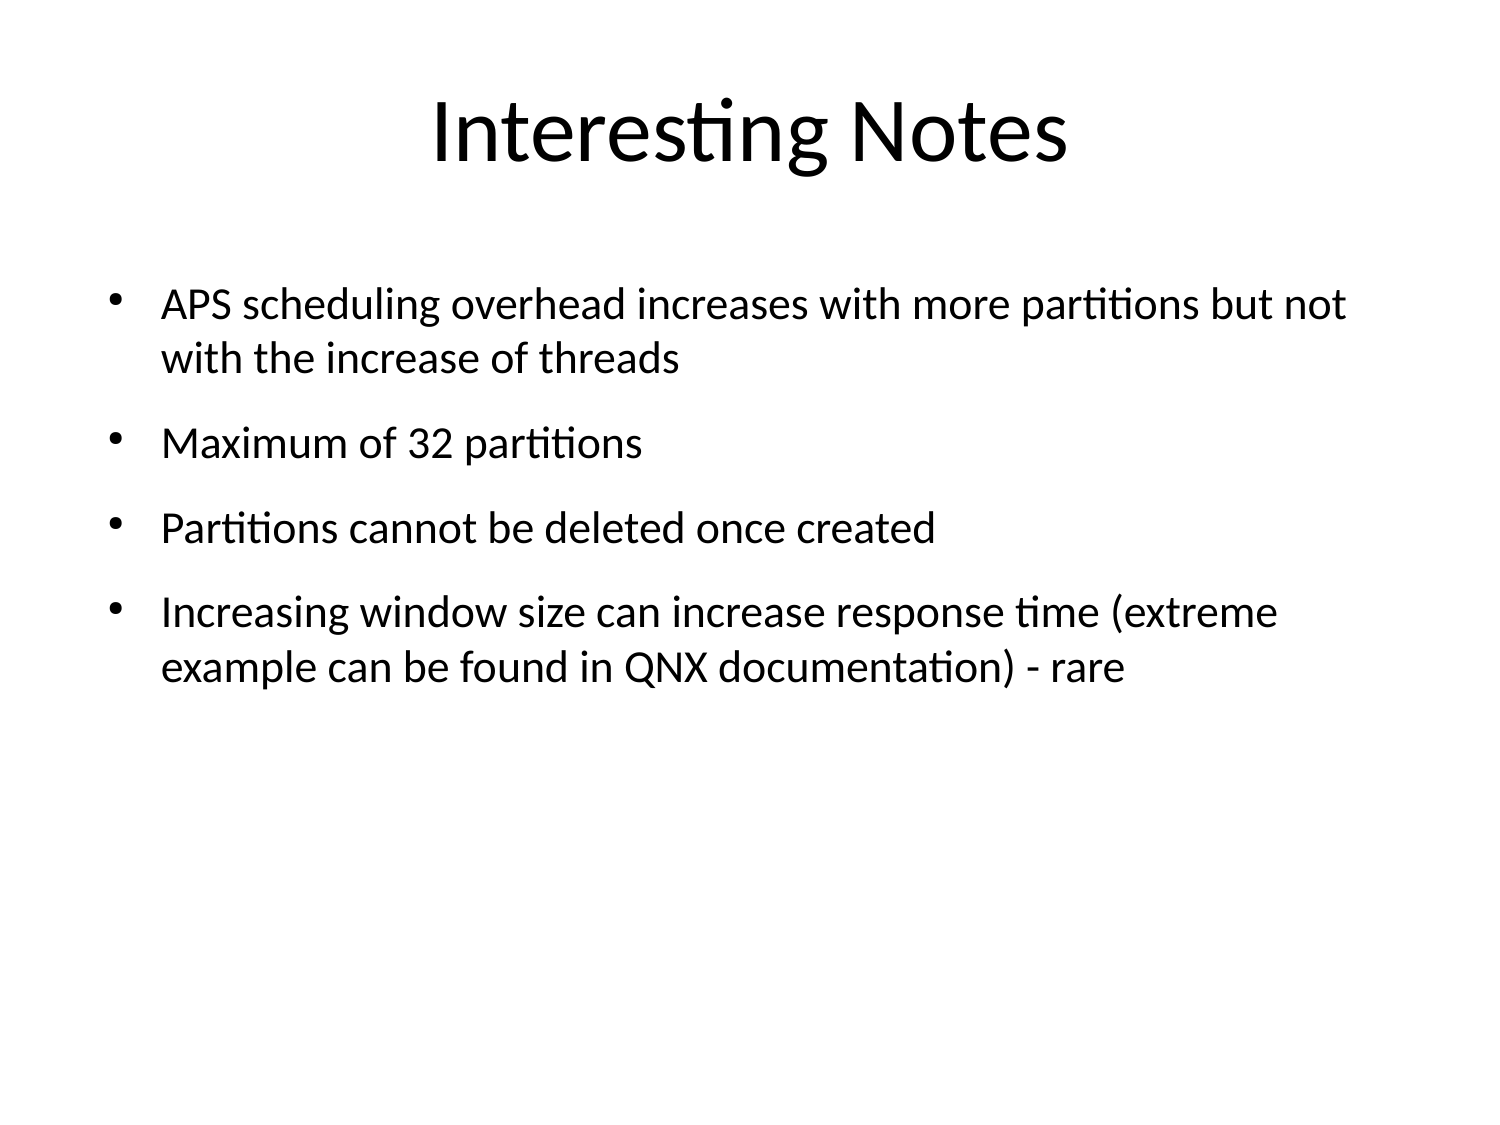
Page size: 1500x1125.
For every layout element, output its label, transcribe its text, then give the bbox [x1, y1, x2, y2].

title Interesting Notes [75, 45, 1425, 233]
list APS scheduling overhead increases with more partitions but not with the increase of threads Maximum of 32 partitions Partitions cannot be deleted once created Increasing window size can increase response time (extreme example can be found in QNX documentation) - rare [75, 265, 1426, 1009]
